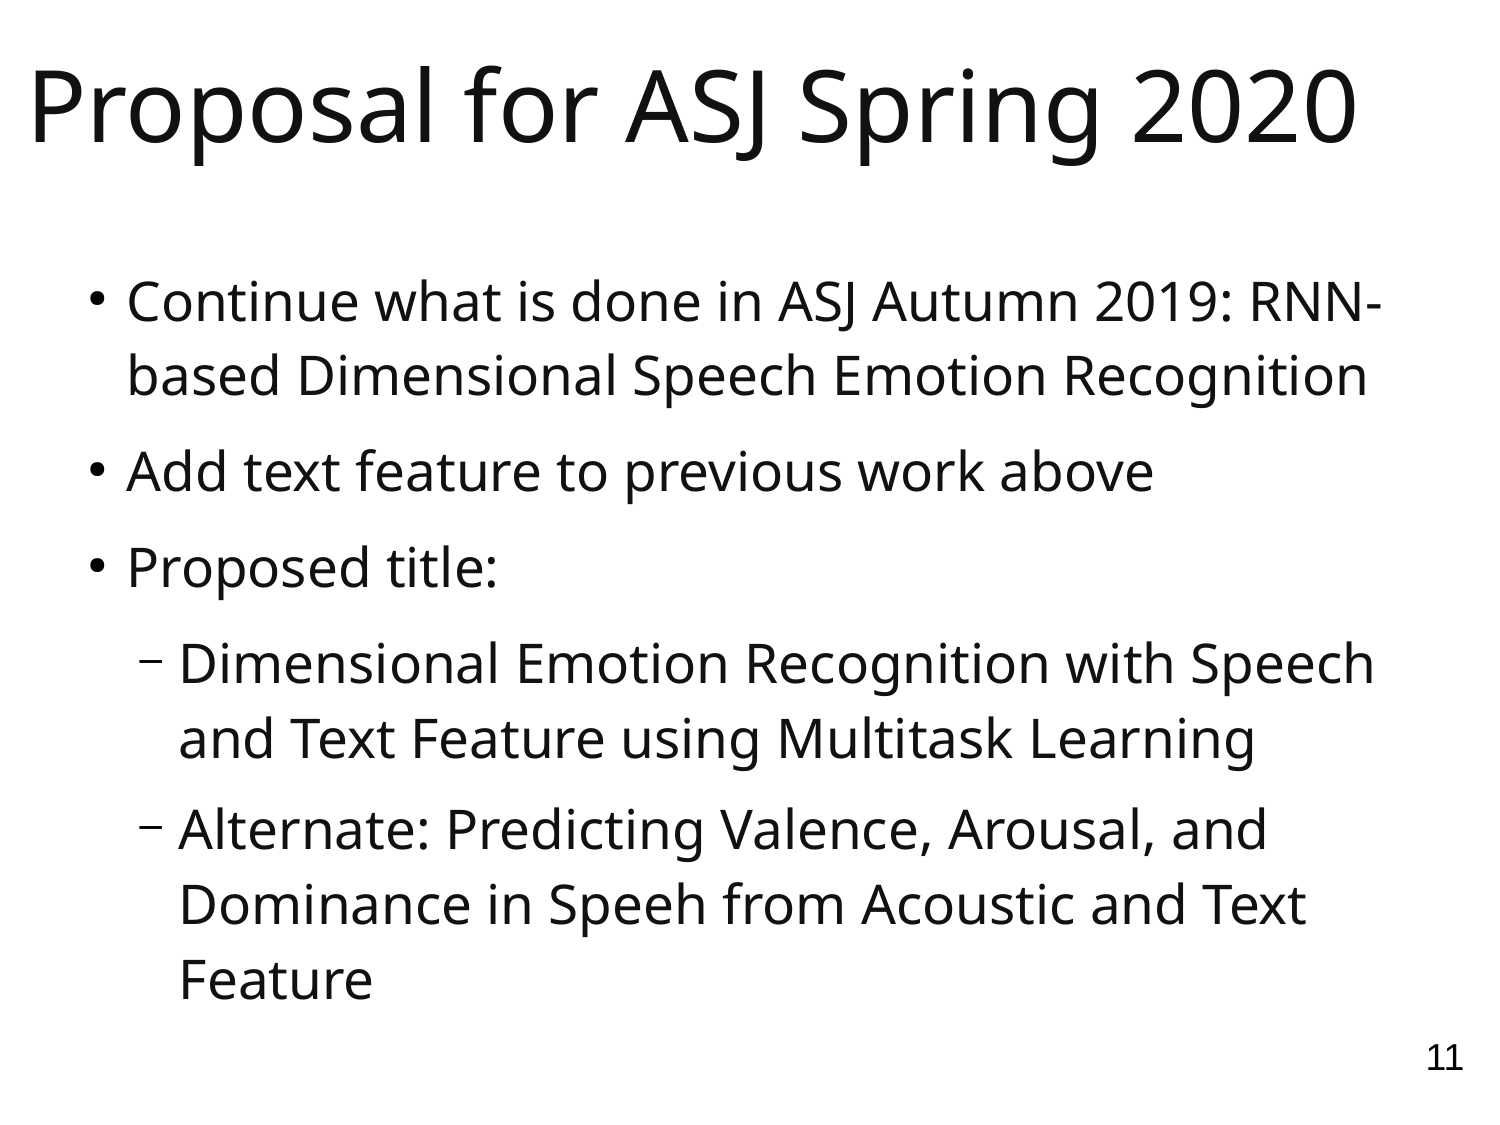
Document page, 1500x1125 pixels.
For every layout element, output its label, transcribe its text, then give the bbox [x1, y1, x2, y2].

list Continue what is done in ASJ Autumn 2019: RNN-based Dimensional Speech Emotion Recognition Add text feature to previous work above Proposed title: Dimensional Emotion Recognition with Speech and Text Feature using Multitask Learning Alternate: Predicting Valence, Arousal, and Dominance in Speeh from Acoustic and Text Feature [75, 262, 1425, 1030]
title Proposal for ASJ Spring 2020 [0, 0, 1500, 207]
